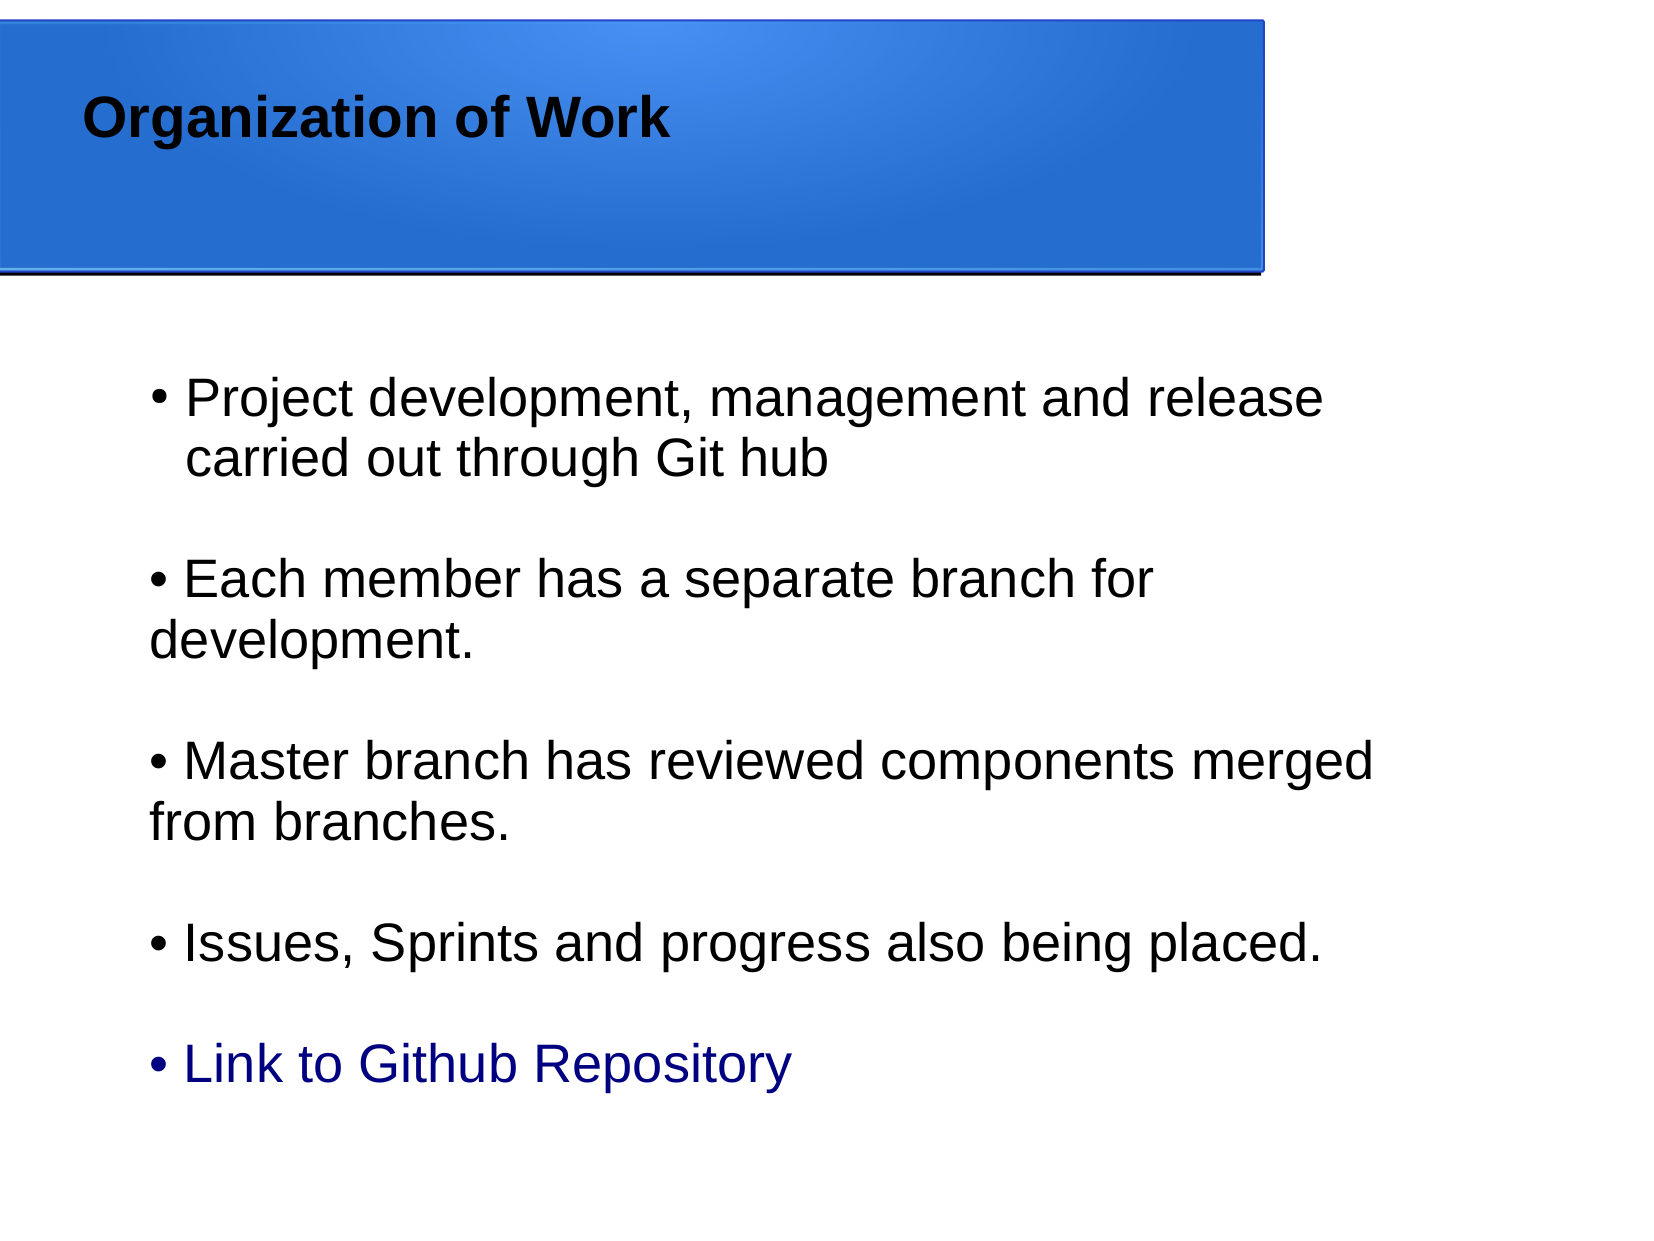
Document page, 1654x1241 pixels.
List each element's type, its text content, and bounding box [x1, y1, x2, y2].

title Organization of Work [82, 47, 1235, 252]
subtitle [30, 360, 1519, 1237]
text_box Project development, management and release carried out through Git hub • Each member has a separate branch for development. • Master branch has reviewed components merged from branches. • Issues, Sprints and progress also being placed. • Link to Github Repository [135, 360, 1442, 1141]
